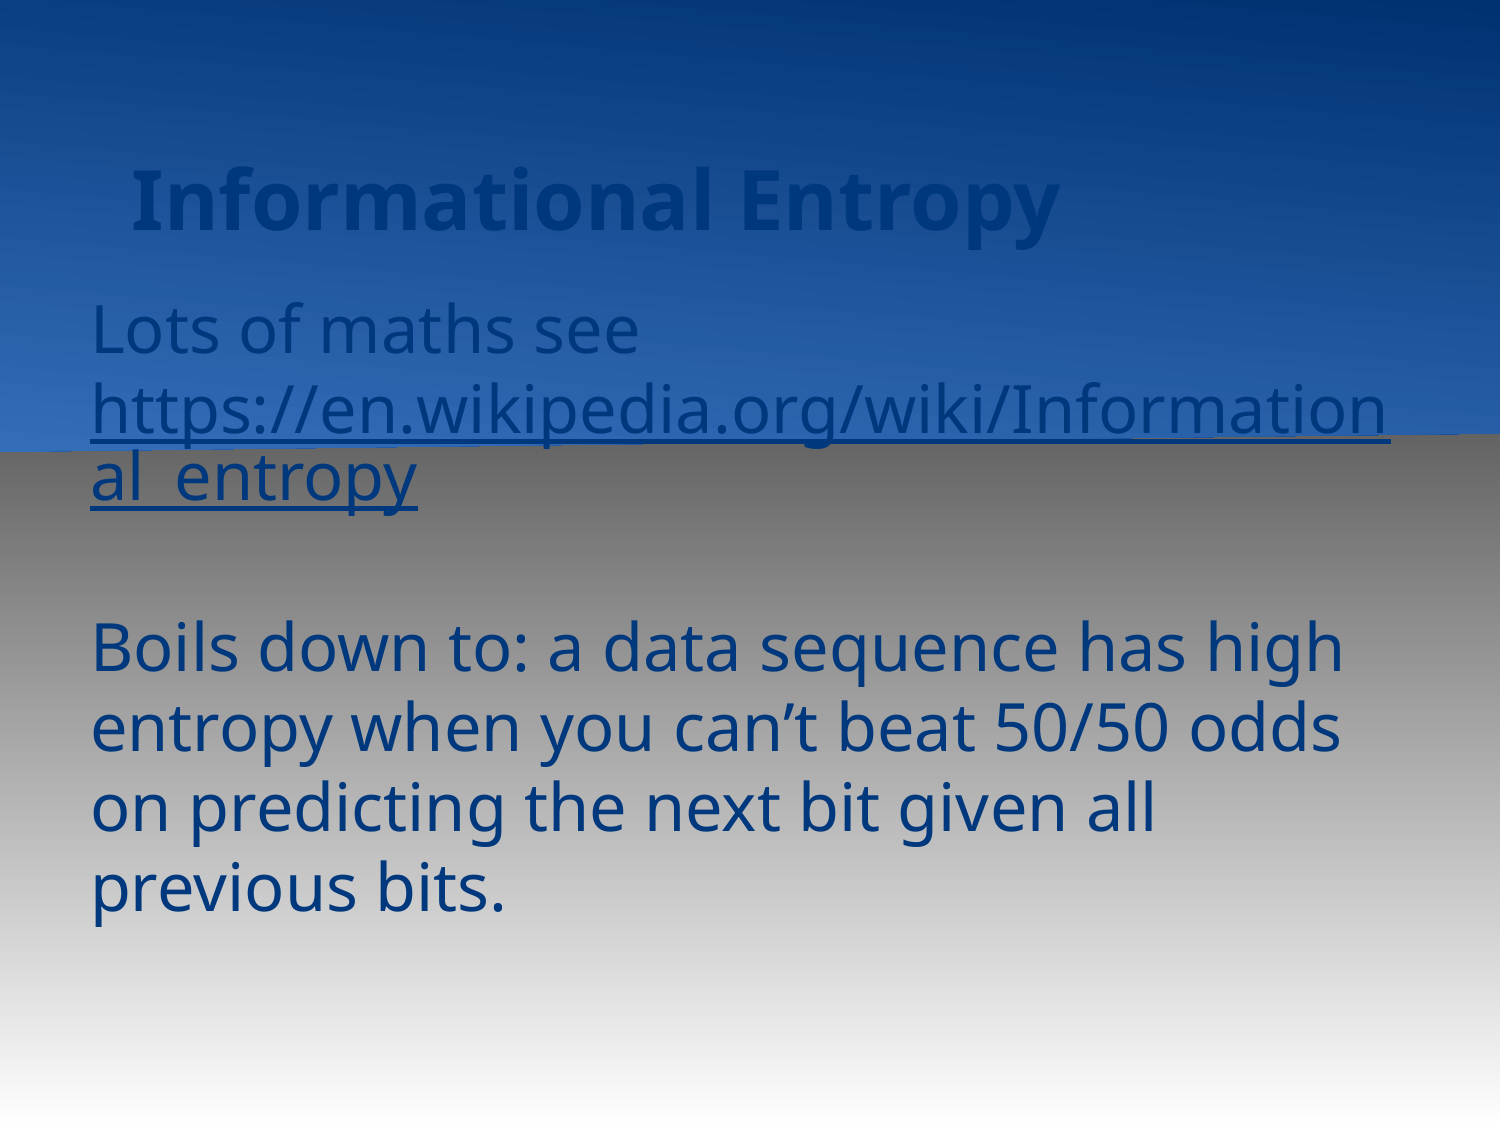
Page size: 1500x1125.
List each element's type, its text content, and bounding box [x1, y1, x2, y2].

title Informational Entropy [75, 45, 1425, 263]
list Lots of maths see https://en.wikipedia.org/wiki/Informational_entropy Boils down to: a data sequence has high entropy when you can’t beat 50/50 odds on predicting the next bit given all previous bits. [75, 272, 1425, 1067]
